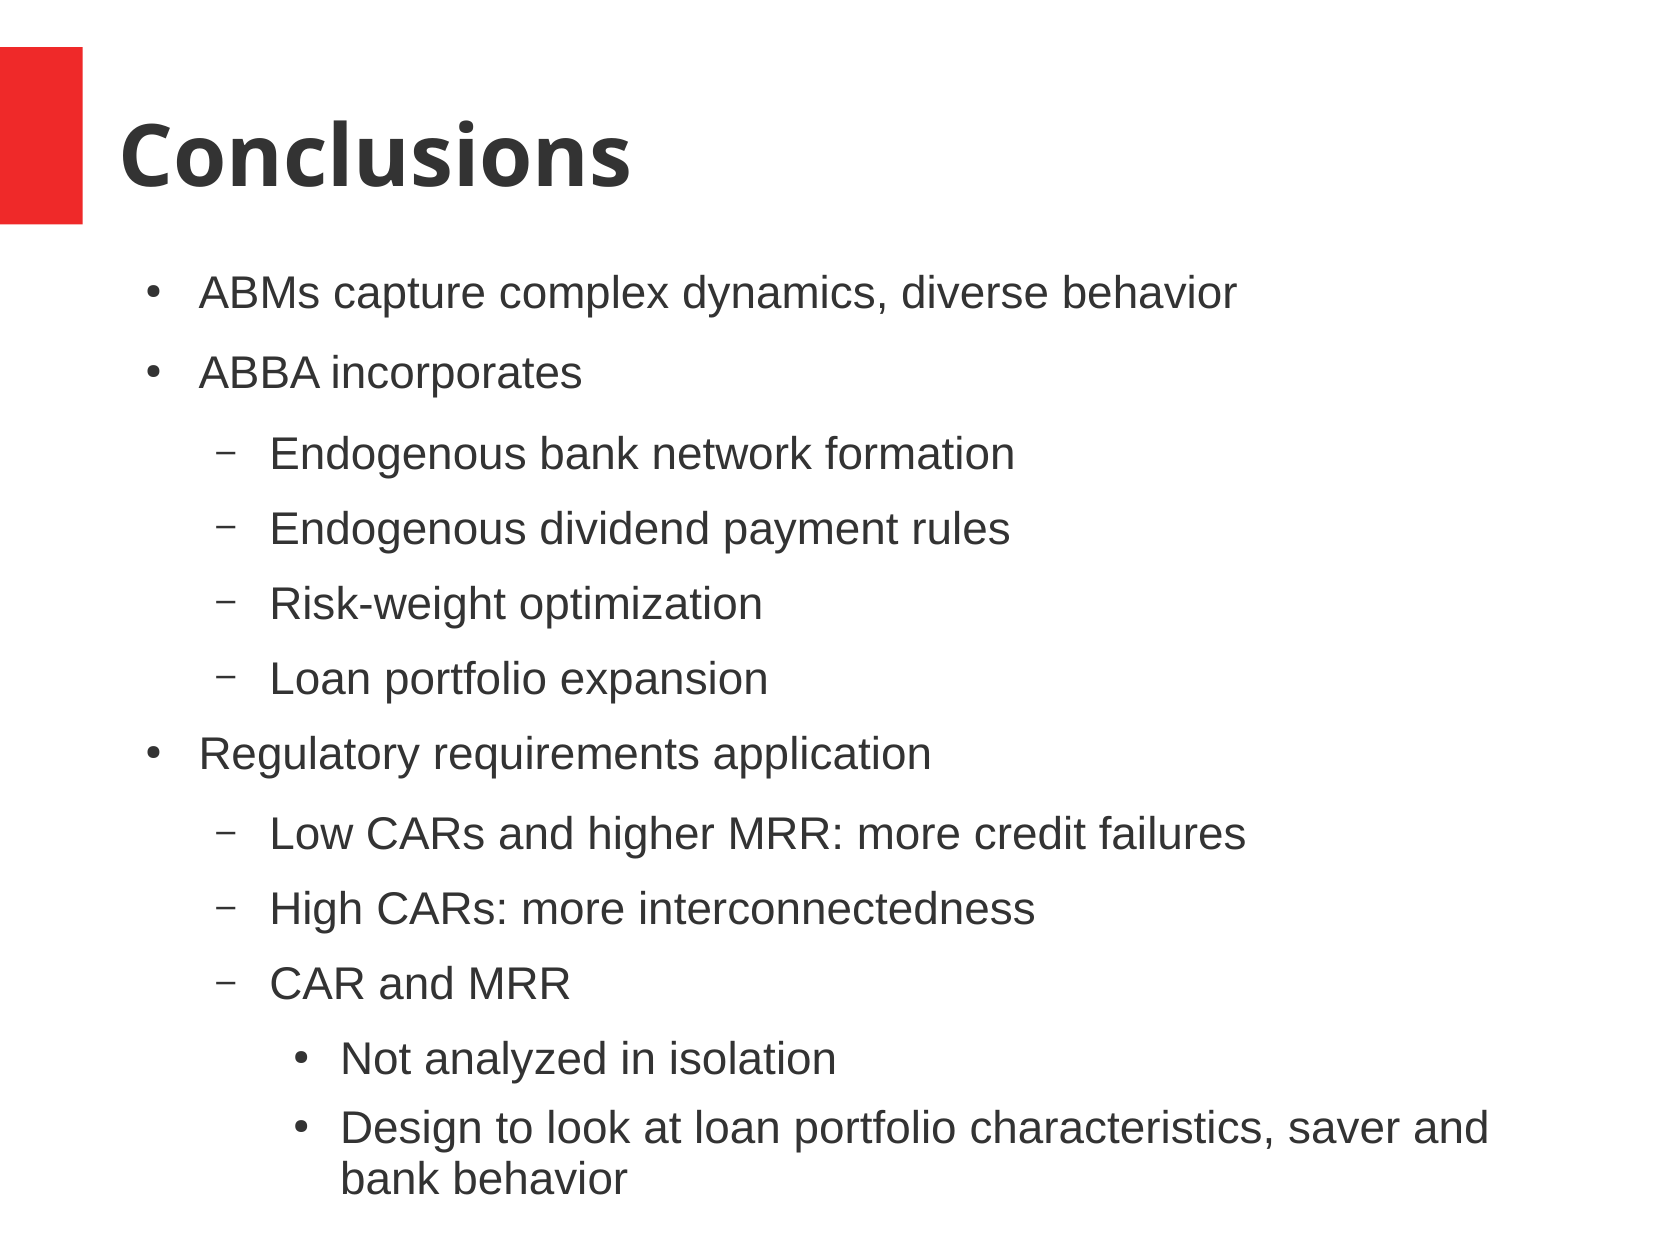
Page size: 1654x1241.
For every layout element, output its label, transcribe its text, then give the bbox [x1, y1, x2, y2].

title Conclusions [118, 49, 1571, 257]
list ABMs capture complex dynamics, diverse behavior ABBA incorporates Endogenous bank network formation Endogenous dividend payment rules Risk-weight optimization Loan portfolio expansion Regulatory requirements application Low CARs and higher MRR: more credit failures High CARs: more interconnectedness CAR and MRR Not analyzed in isolation Design to look at loan portfolio characteristics, saver and bank behavior [127, 266, 1546, 1186]
